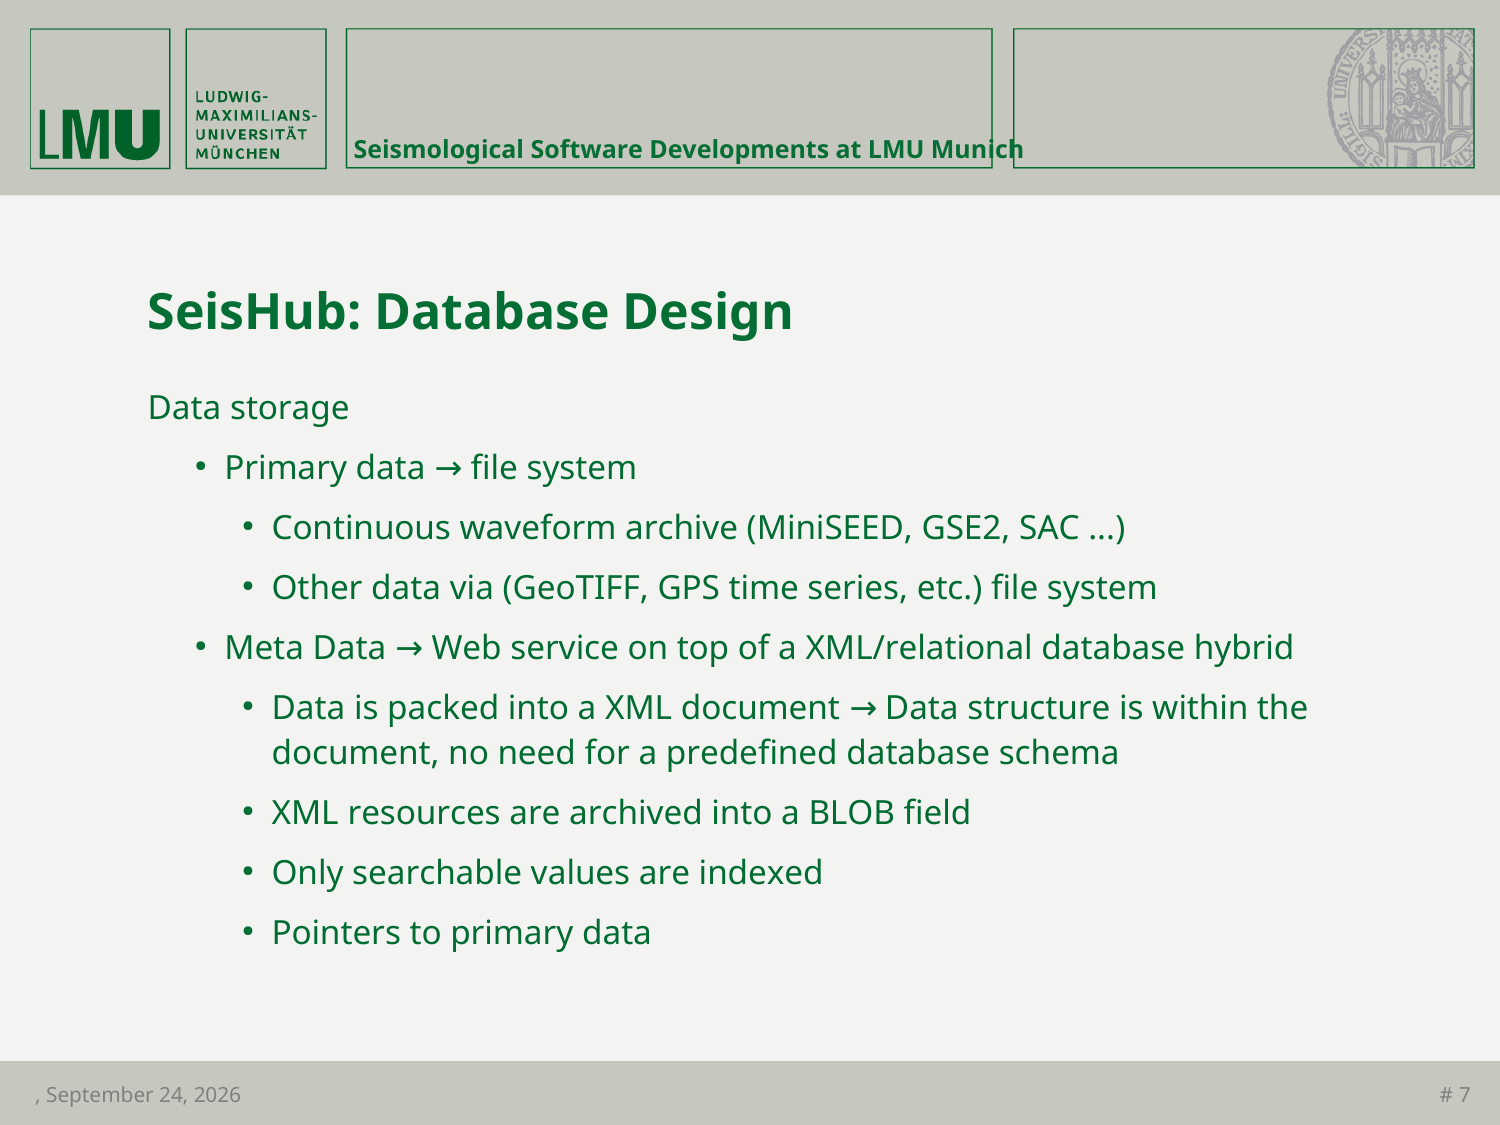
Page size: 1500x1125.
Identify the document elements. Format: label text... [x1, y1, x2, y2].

list Data storage Primary data → file system Continuous waveform archive (MiniSEED, GSE2, SAC ...) Other data via (GeoTIFF, GPS time series, etc.) file system Meta Data → Web service on top of a XML/relational database hybrid Data is packed into a XML document → Data structure is within the document, no need for a predefined database schema XML resources are archived into a BLOB field Only searchable values are indexed Pointers to primary data [147, 383, 1359, 990]
picture [0, 0, 1500, 1125]
title SeisHub: Database Design [147, 265, 1359, 355]
